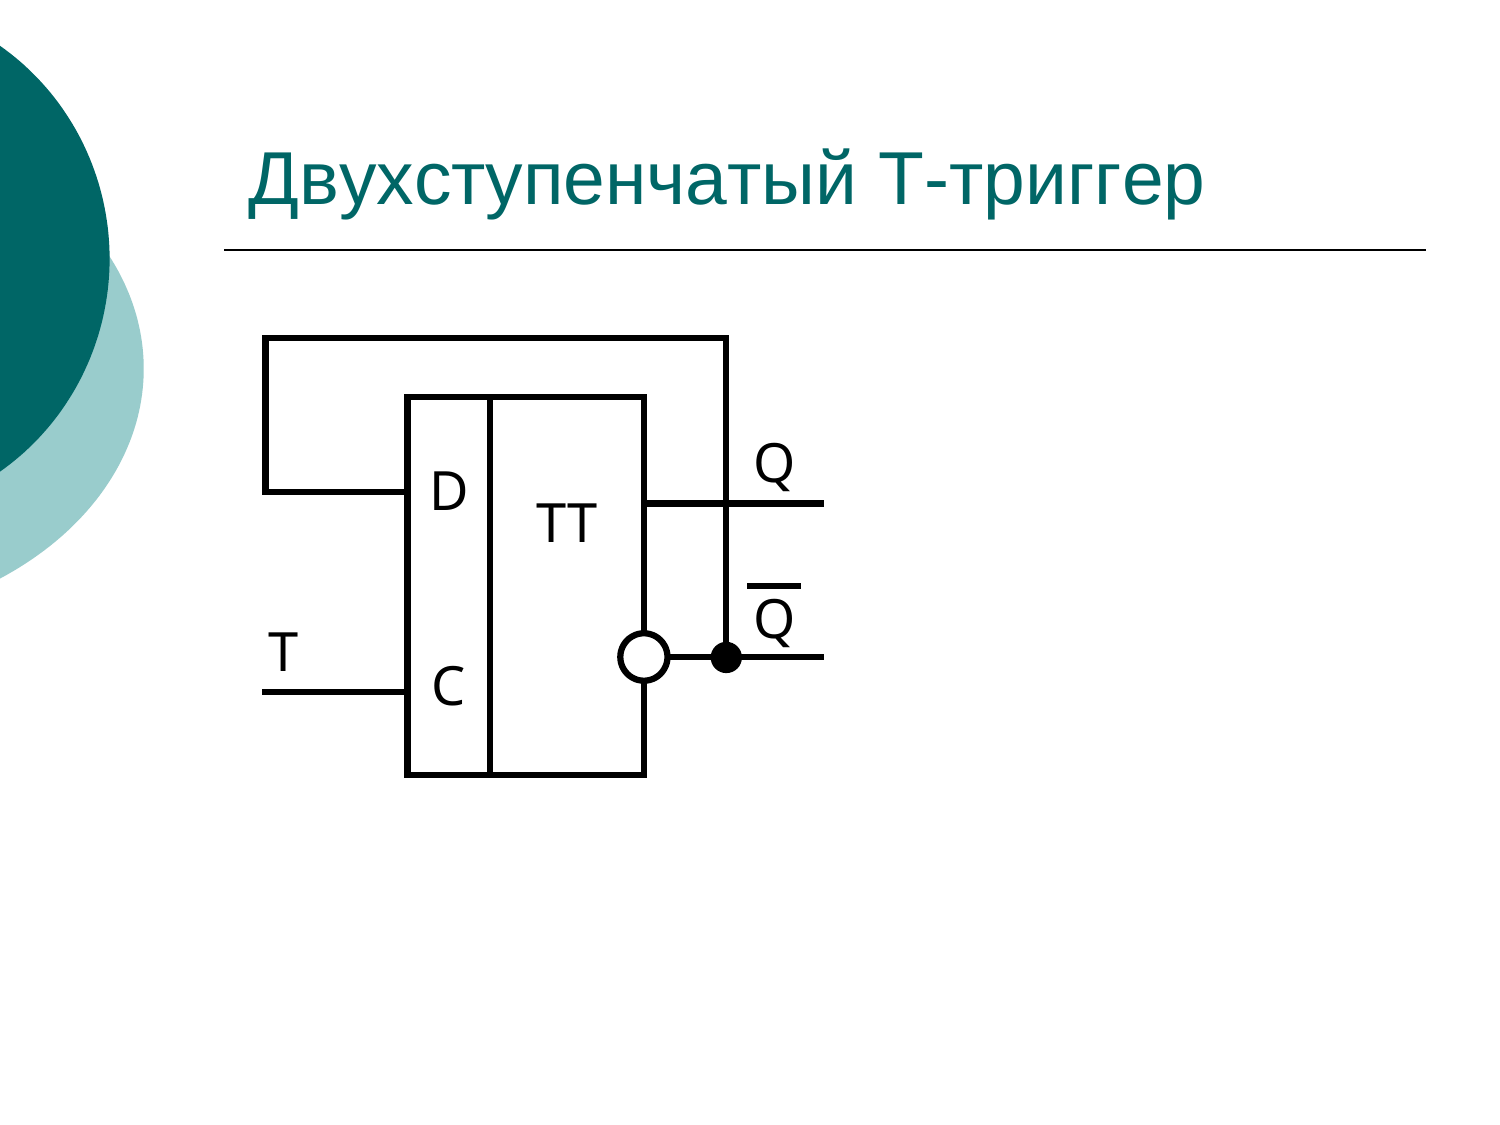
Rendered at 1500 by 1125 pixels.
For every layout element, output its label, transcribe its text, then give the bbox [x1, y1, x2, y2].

text_box [620, 633, 668, 681]
text_box T [253, 609, 361, 691]
text_box D C [407, 397, 491, 776]
title Двухступенчатый T-триггер [233, 58, 1416, 228]
text_box Q [738, 576, 904, 658]
text_box Q [738, 420, 869, 502]
text_box TT [490, 397, 644, 775]
